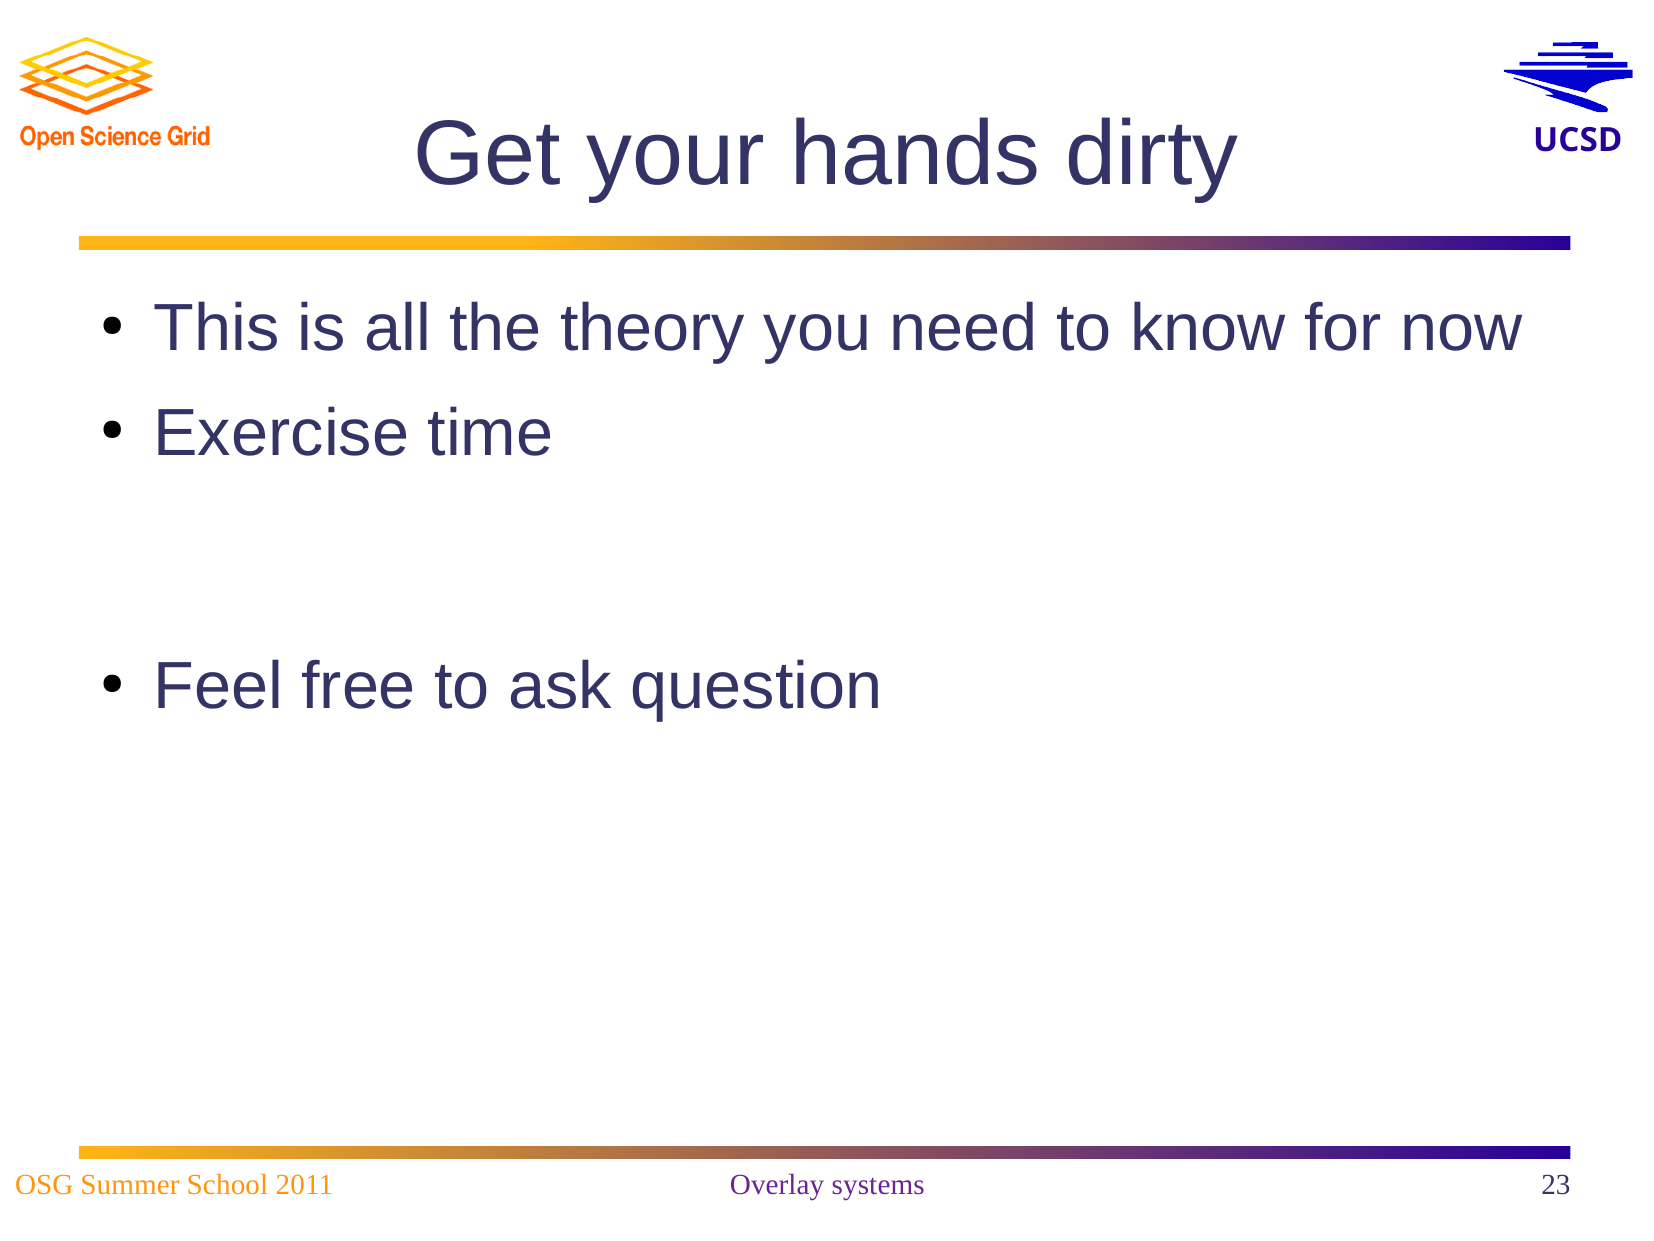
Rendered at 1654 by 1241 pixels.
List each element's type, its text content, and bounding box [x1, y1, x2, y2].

picture [0, 14, 229, 167]
list This is all the theory you need to know for now Exercise time Feel free to ask question [82, 290, 1571, 1109]
title Get your hands dirty [82, 56, 1571, 250]
picture [1495, 42, 1637, 118]
